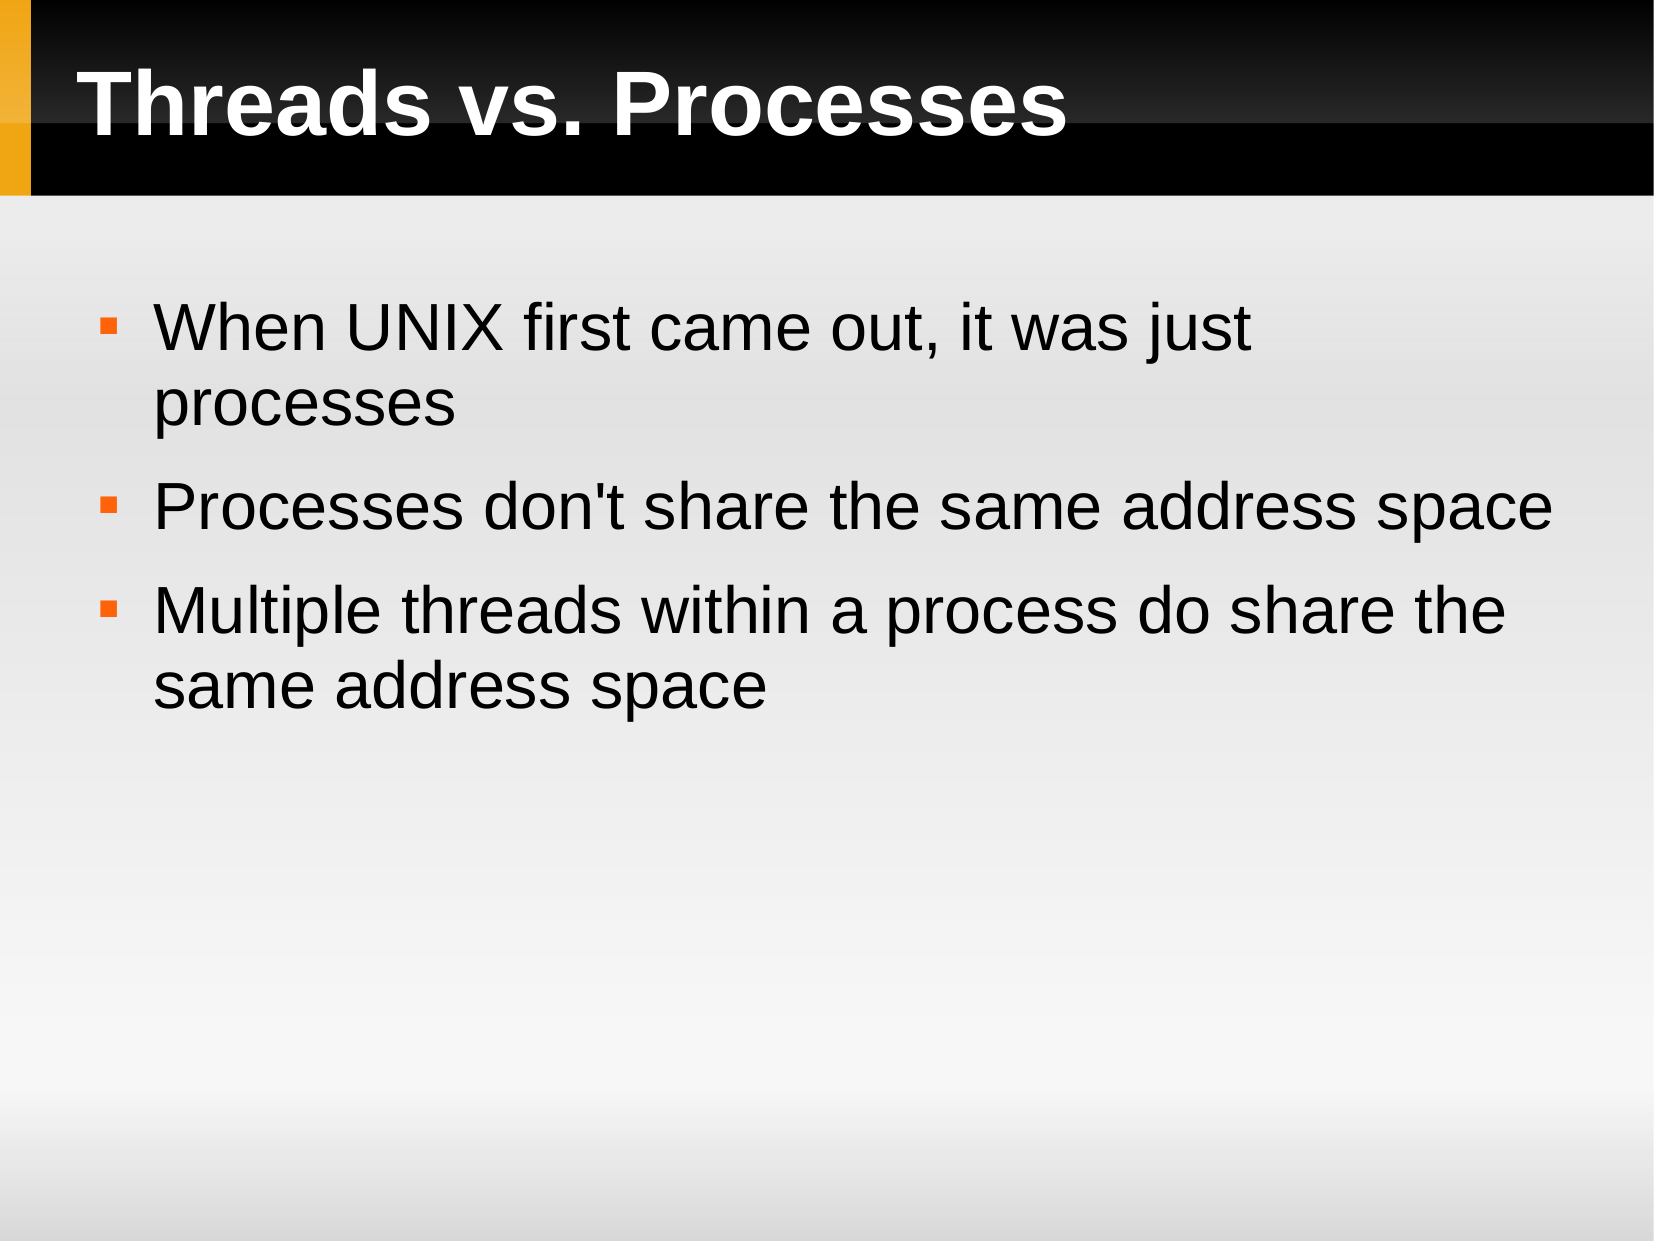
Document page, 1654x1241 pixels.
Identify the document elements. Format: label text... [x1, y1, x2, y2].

list When UNIX first came out, it was just processes Processes don't share the same address space Multiple threads within a process do share the same address space [82, 290, 1571, 1109]
title Threads vs. Processes [76, 0, 1565, 208]
picture [0, 0, 1654, 1241]
